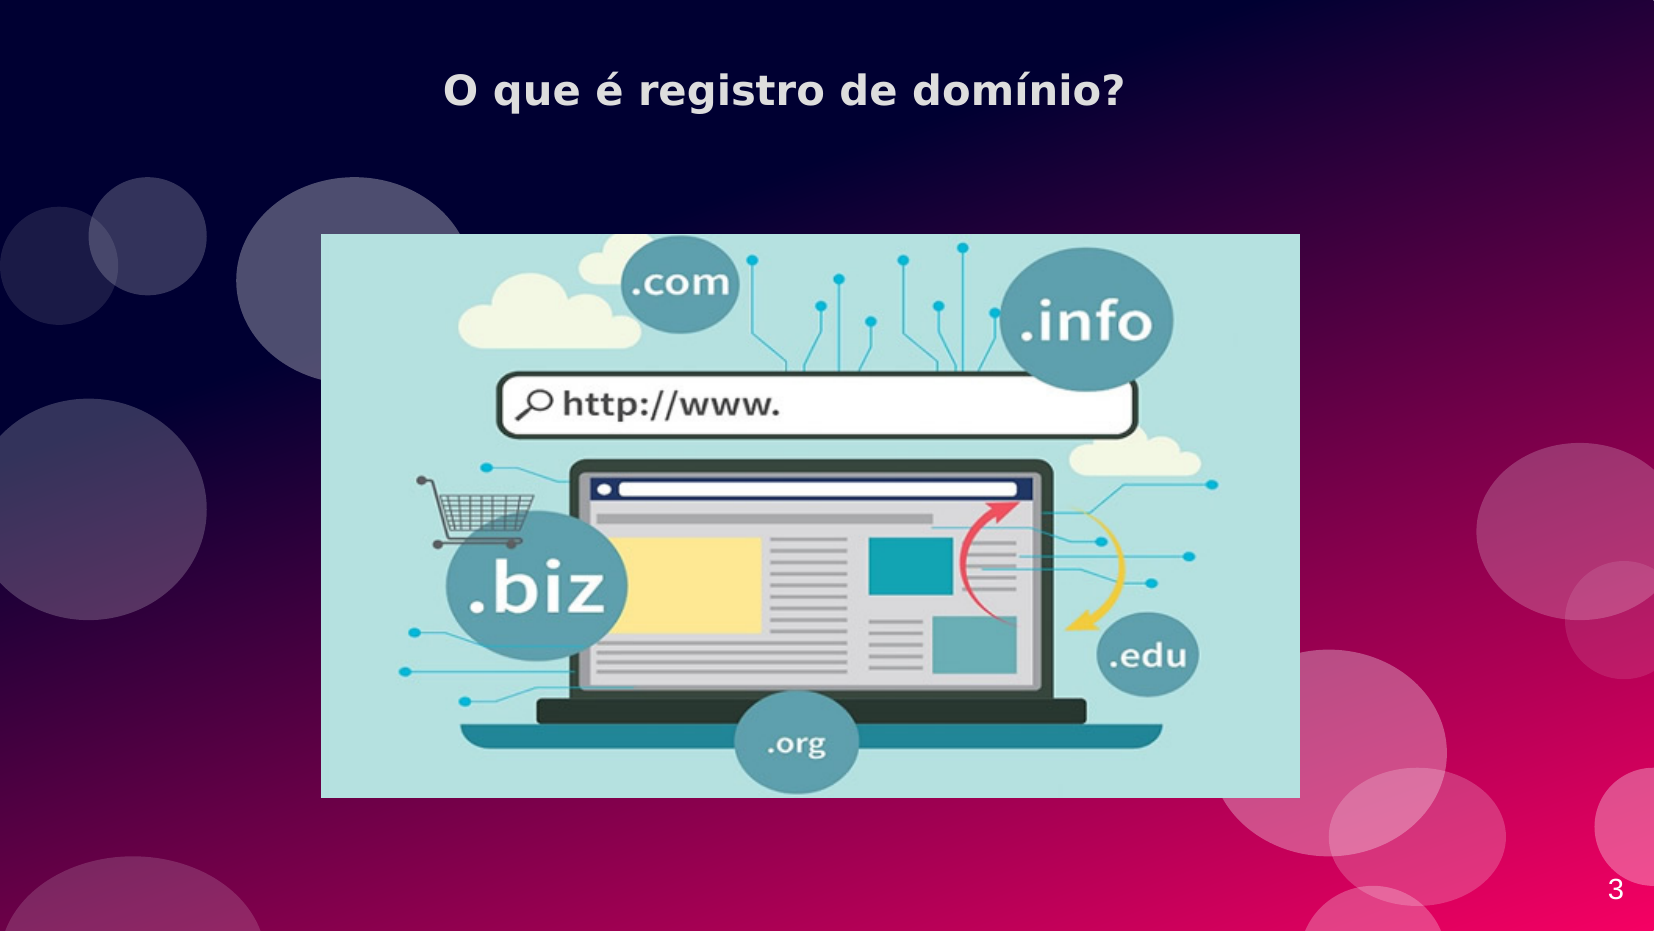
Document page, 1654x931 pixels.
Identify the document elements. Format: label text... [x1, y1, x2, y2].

text_box [544, 417, 1119, 520]
picture [321, 234, 1300, 798]
text_box O que é registro de domínio? [428, 59, 1241, 148]
